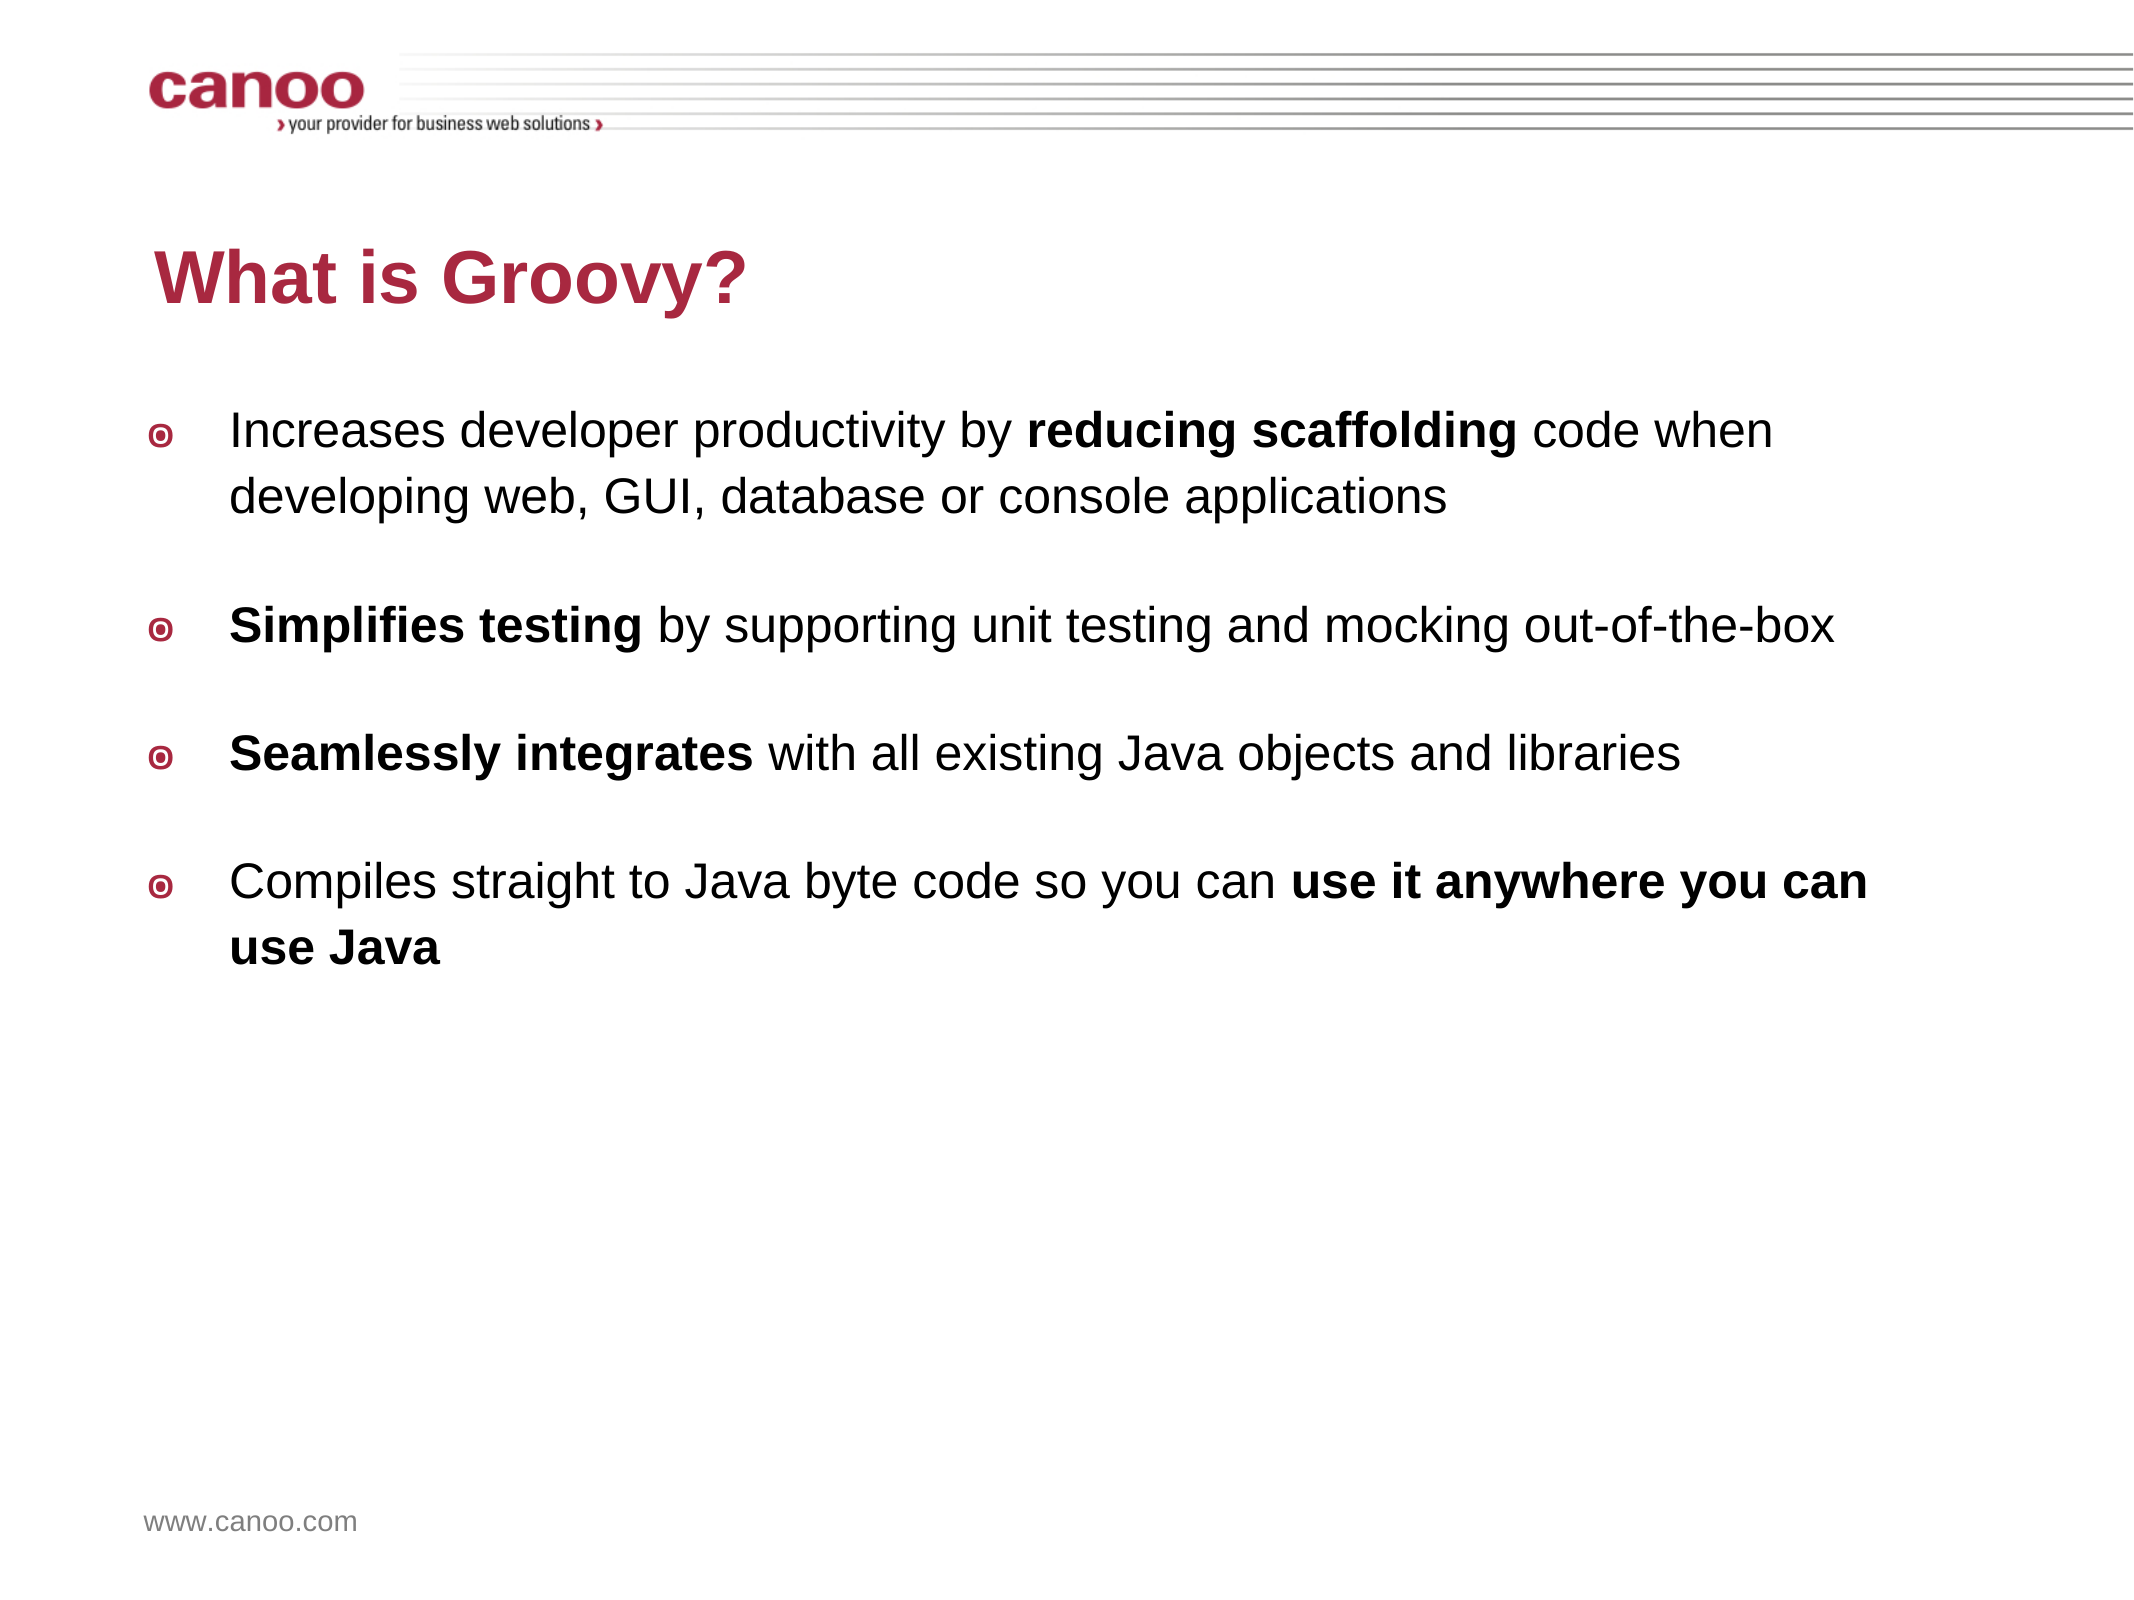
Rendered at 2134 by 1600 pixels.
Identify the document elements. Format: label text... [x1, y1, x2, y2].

picture [0, 21, 2134, 188]
title What is Groovy? [145, 220, 1961, 328]
list Increases developer productivity by reducing scaffolding code when developing web, GUI, database or console applications Simplifies testing by supporting unit testing and mocking out-of-the-box Seamlessly integrates with all existing Java objects and libraries Compiles straight to Java byte code so you can use it anywhere you can use Java [145, 391, 1959, 1405]
